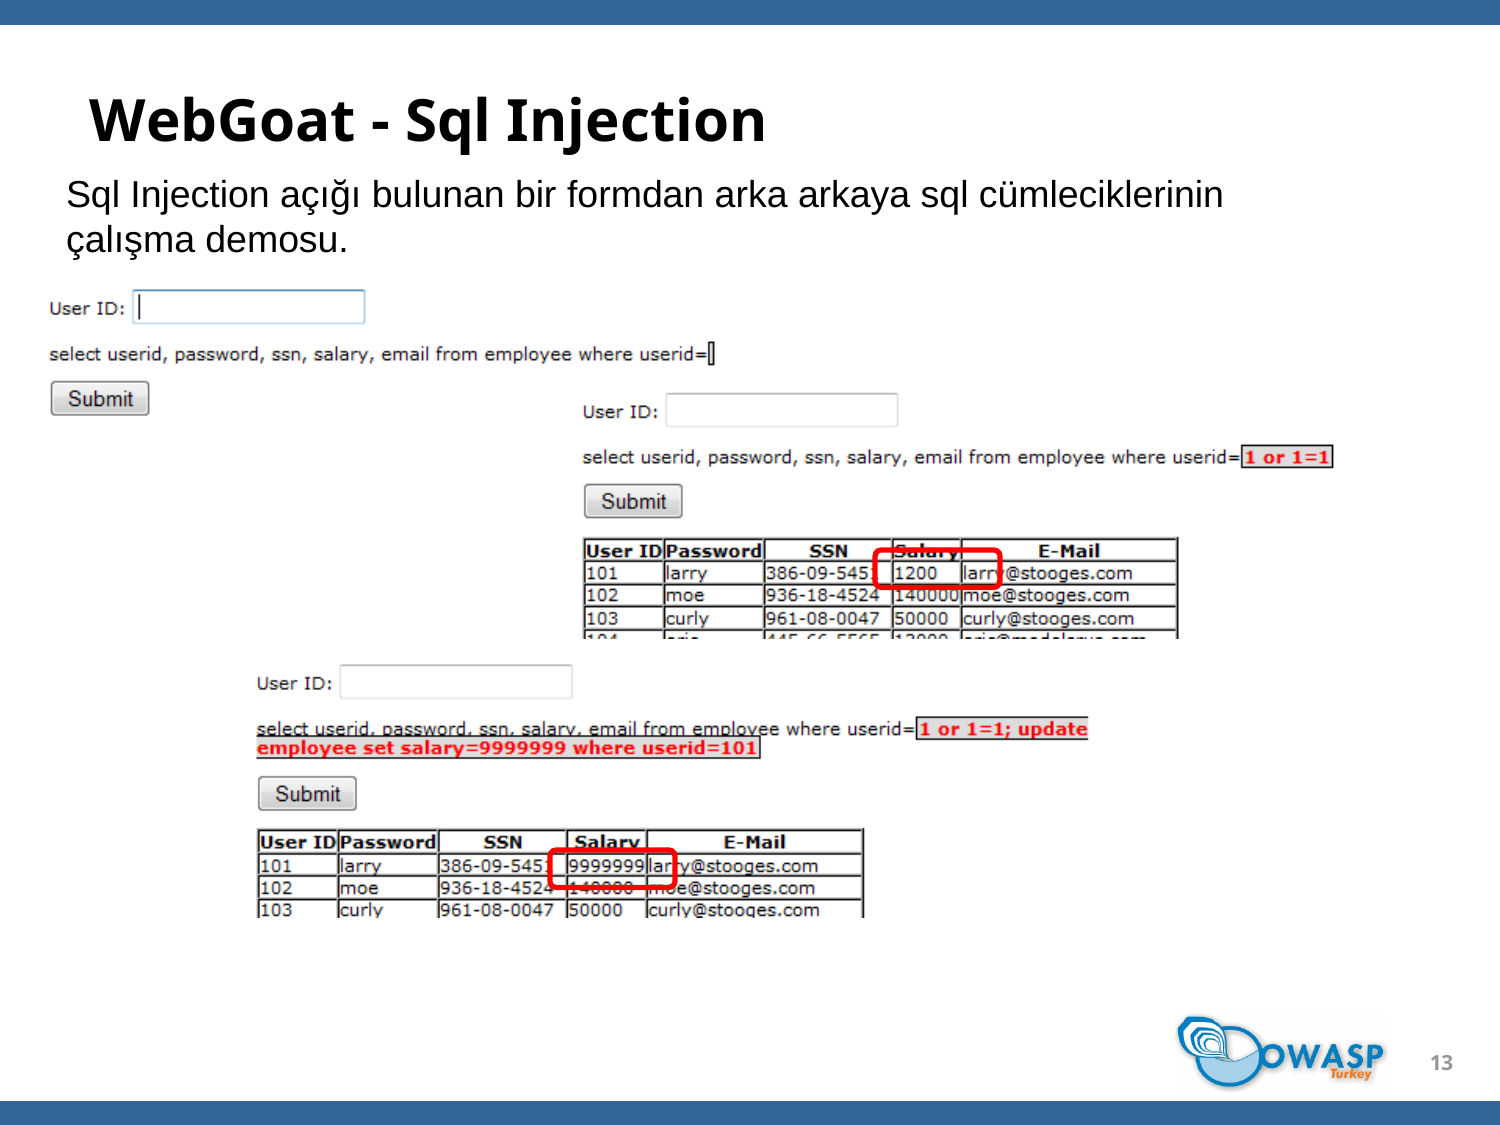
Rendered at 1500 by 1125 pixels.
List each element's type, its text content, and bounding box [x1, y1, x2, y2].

picture [1175, 1012, 1388, 1093]
text_box <number> [1408, 1034, 1475, 1082]
title WebGoat - Sql Injection [75, 45, 1426, 176]
picture [249, 649, 1104, 918]
picture [37, 274, 1343, 640]
text_box Sql Injection açığı bulunan bir formdan arka arkaya sql cümleciklerinin çalışma demosu. [51, 162, 1240, 268]
